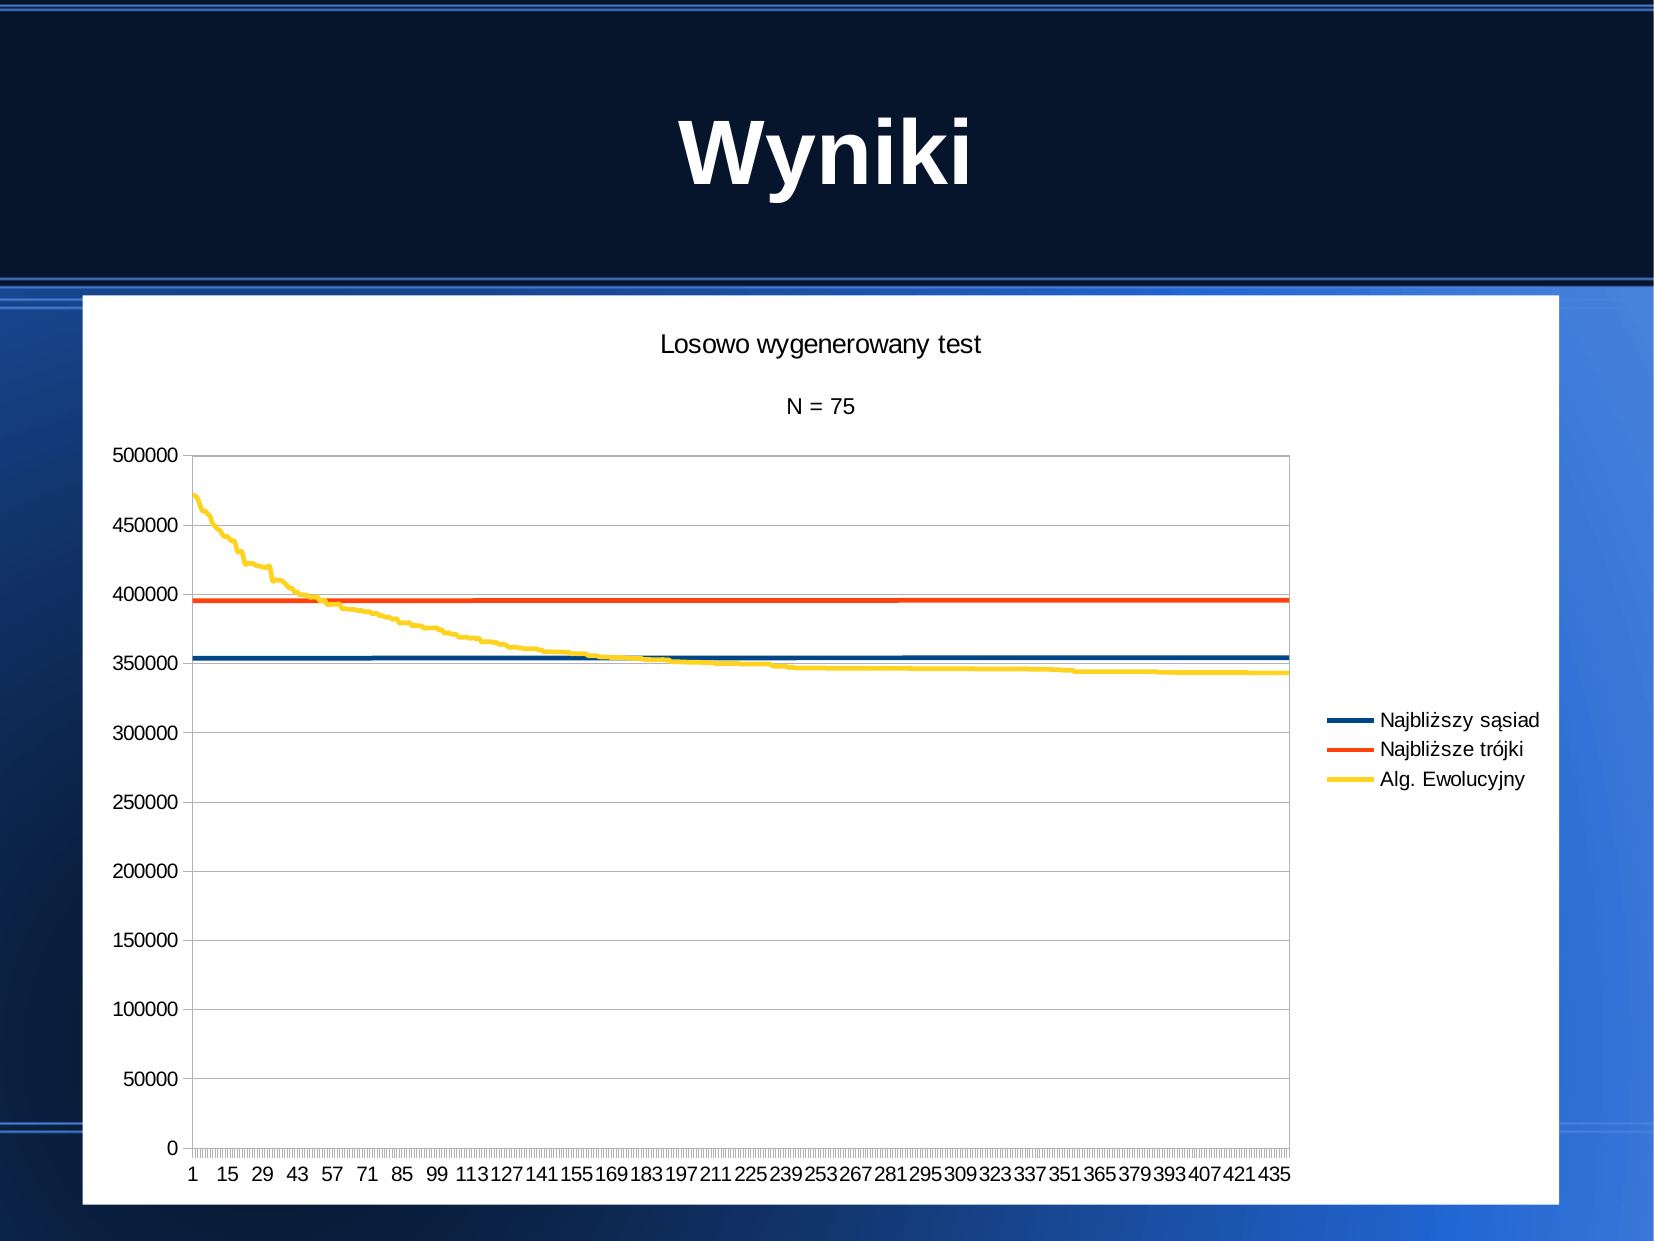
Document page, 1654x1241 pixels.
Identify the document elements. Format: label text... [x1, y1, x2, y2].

title Wyniki [82, 49, 1571, 257]
picture [0, 0, 1654, 1241]
chart [82, 295, 1560, 1205]
